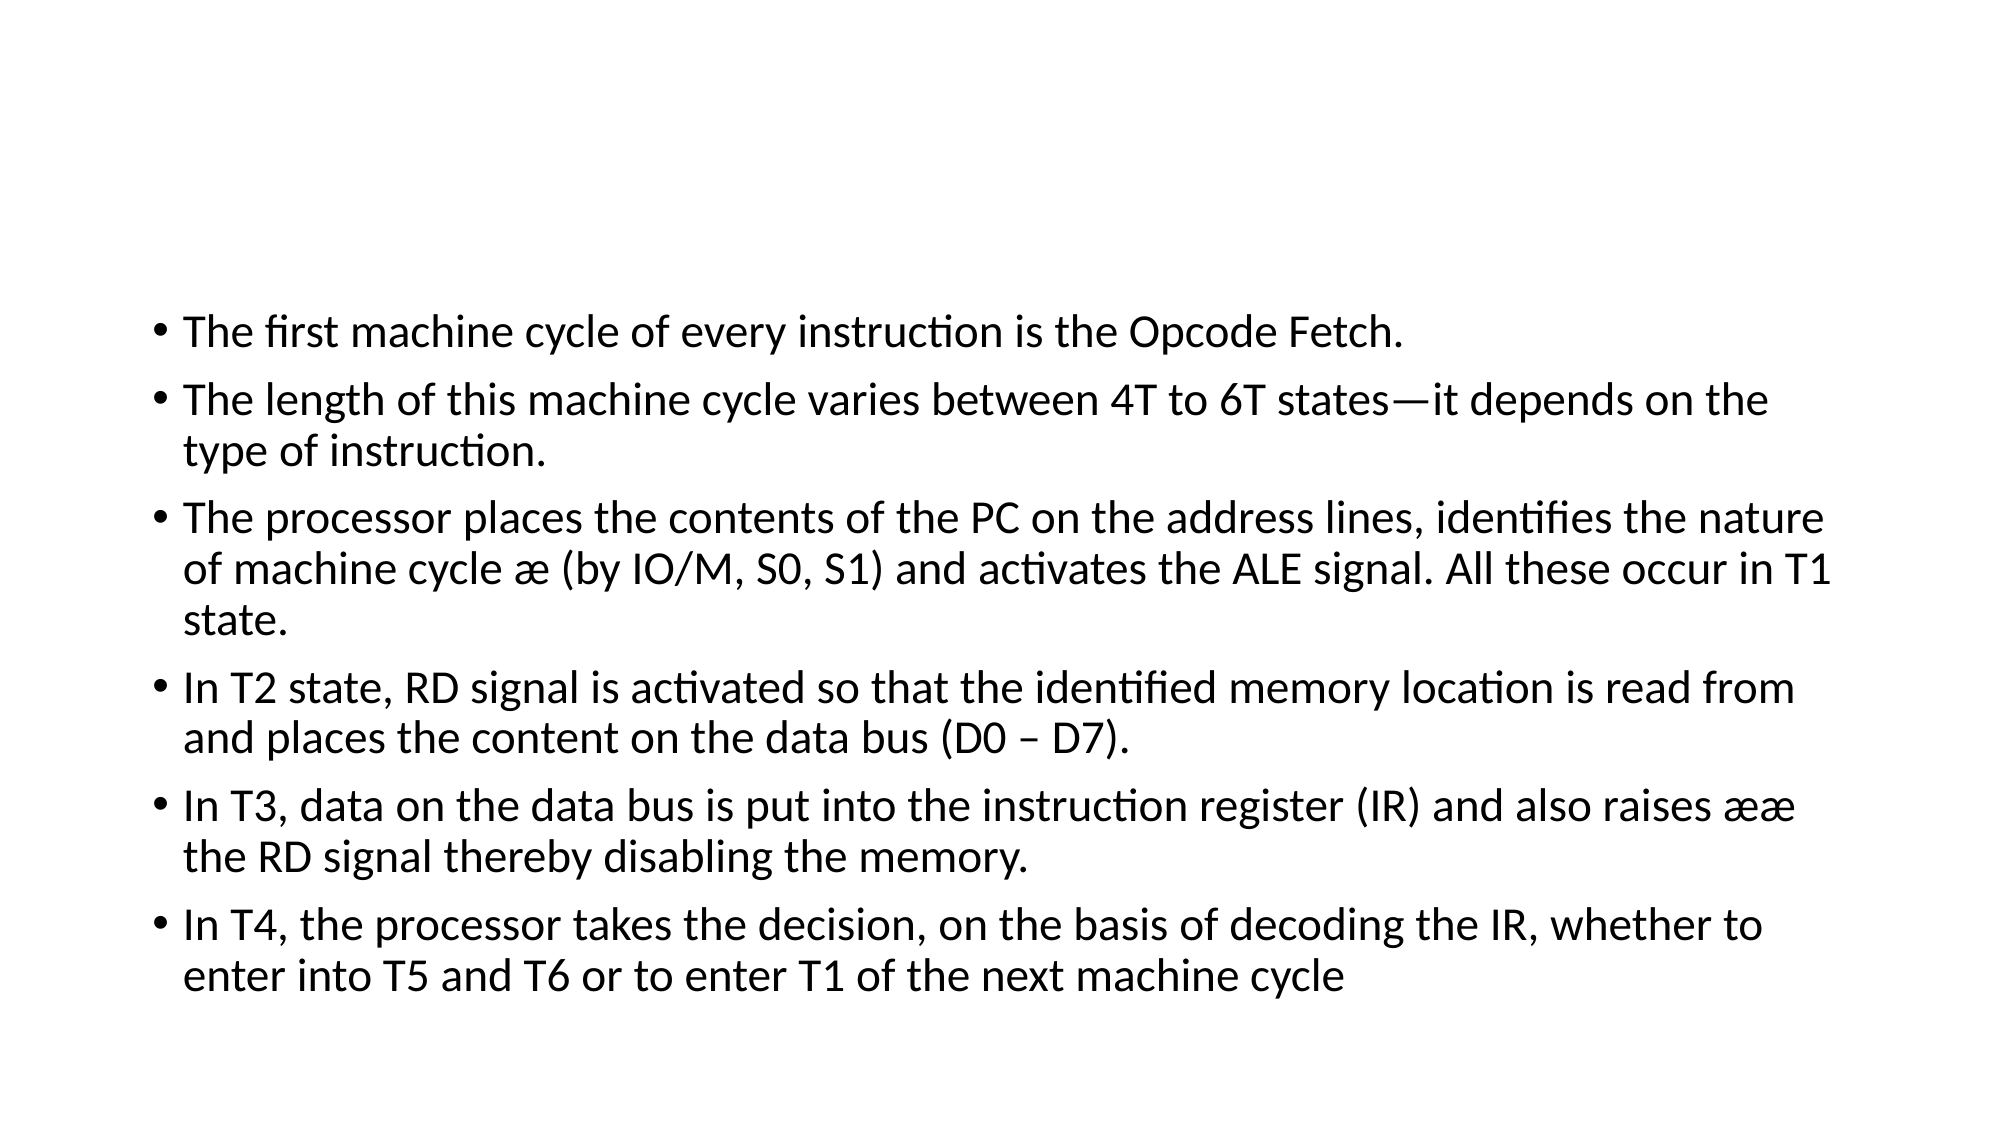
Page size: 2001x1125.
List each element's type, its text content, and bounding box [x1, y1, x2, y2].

list The first machine cycle of every instruction is the Opcode Fetch. The length of this machine cycle varies between 4T to 6T states—it depends on the type of instruction. The processor places the contents of the PC on the address lines, identifies the nature of machine cycle æ (by IO/M, S0, S1) and activates the ALE signal. All these occur in T1 state. In T2 state, RD signal is activated so that the identified memory location is read from and places the content on the data bus (D0 – D7). In T3, data on the data bus is put into the instruction register (IR) and also raises ææ the RD signal thereby disabling the memory. In T4, the processor takes the decision, on the basis of decoding the IR, whether to enter into T5 and T6 or to enter T1 of the next machine cycle [137, 299, 1863, 1014]
